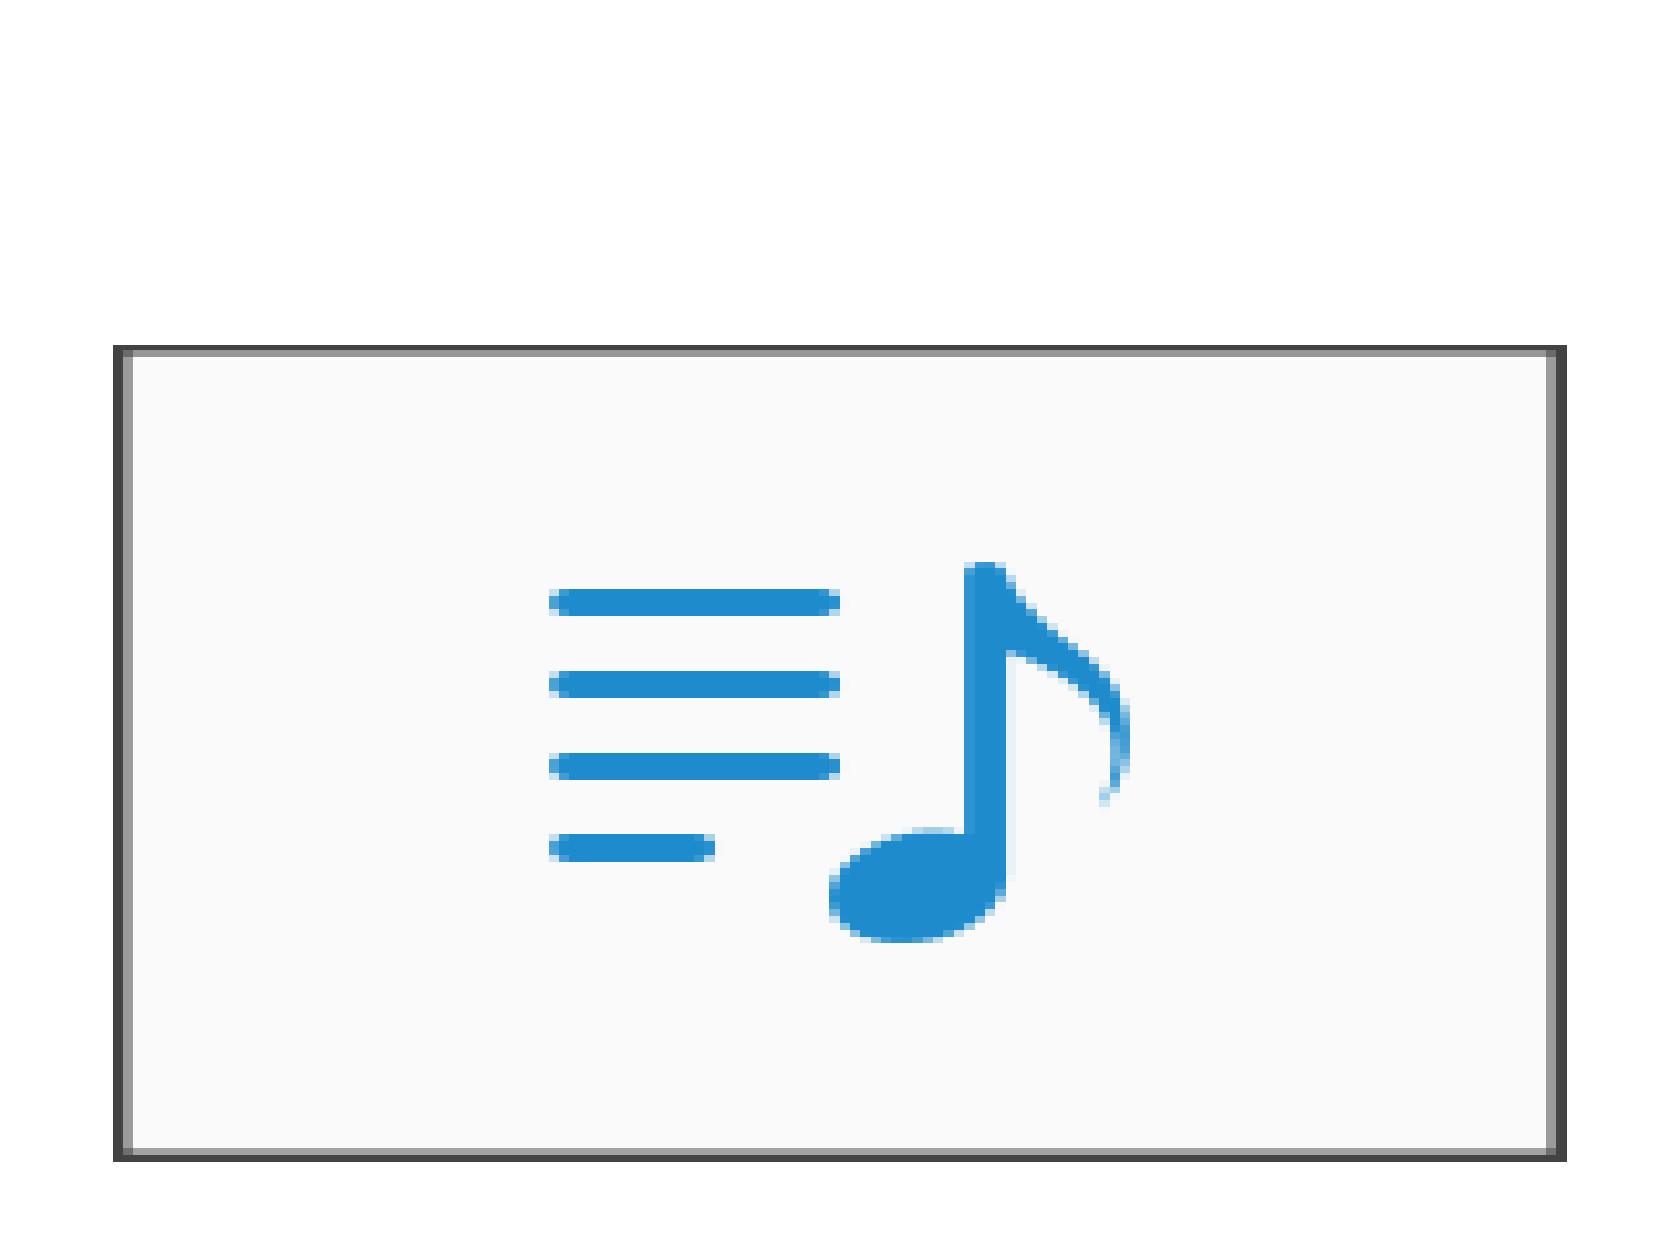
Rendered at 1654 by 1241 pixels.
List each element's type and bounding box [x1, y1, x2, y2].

text_box [112, 343, 1568, 1163]
